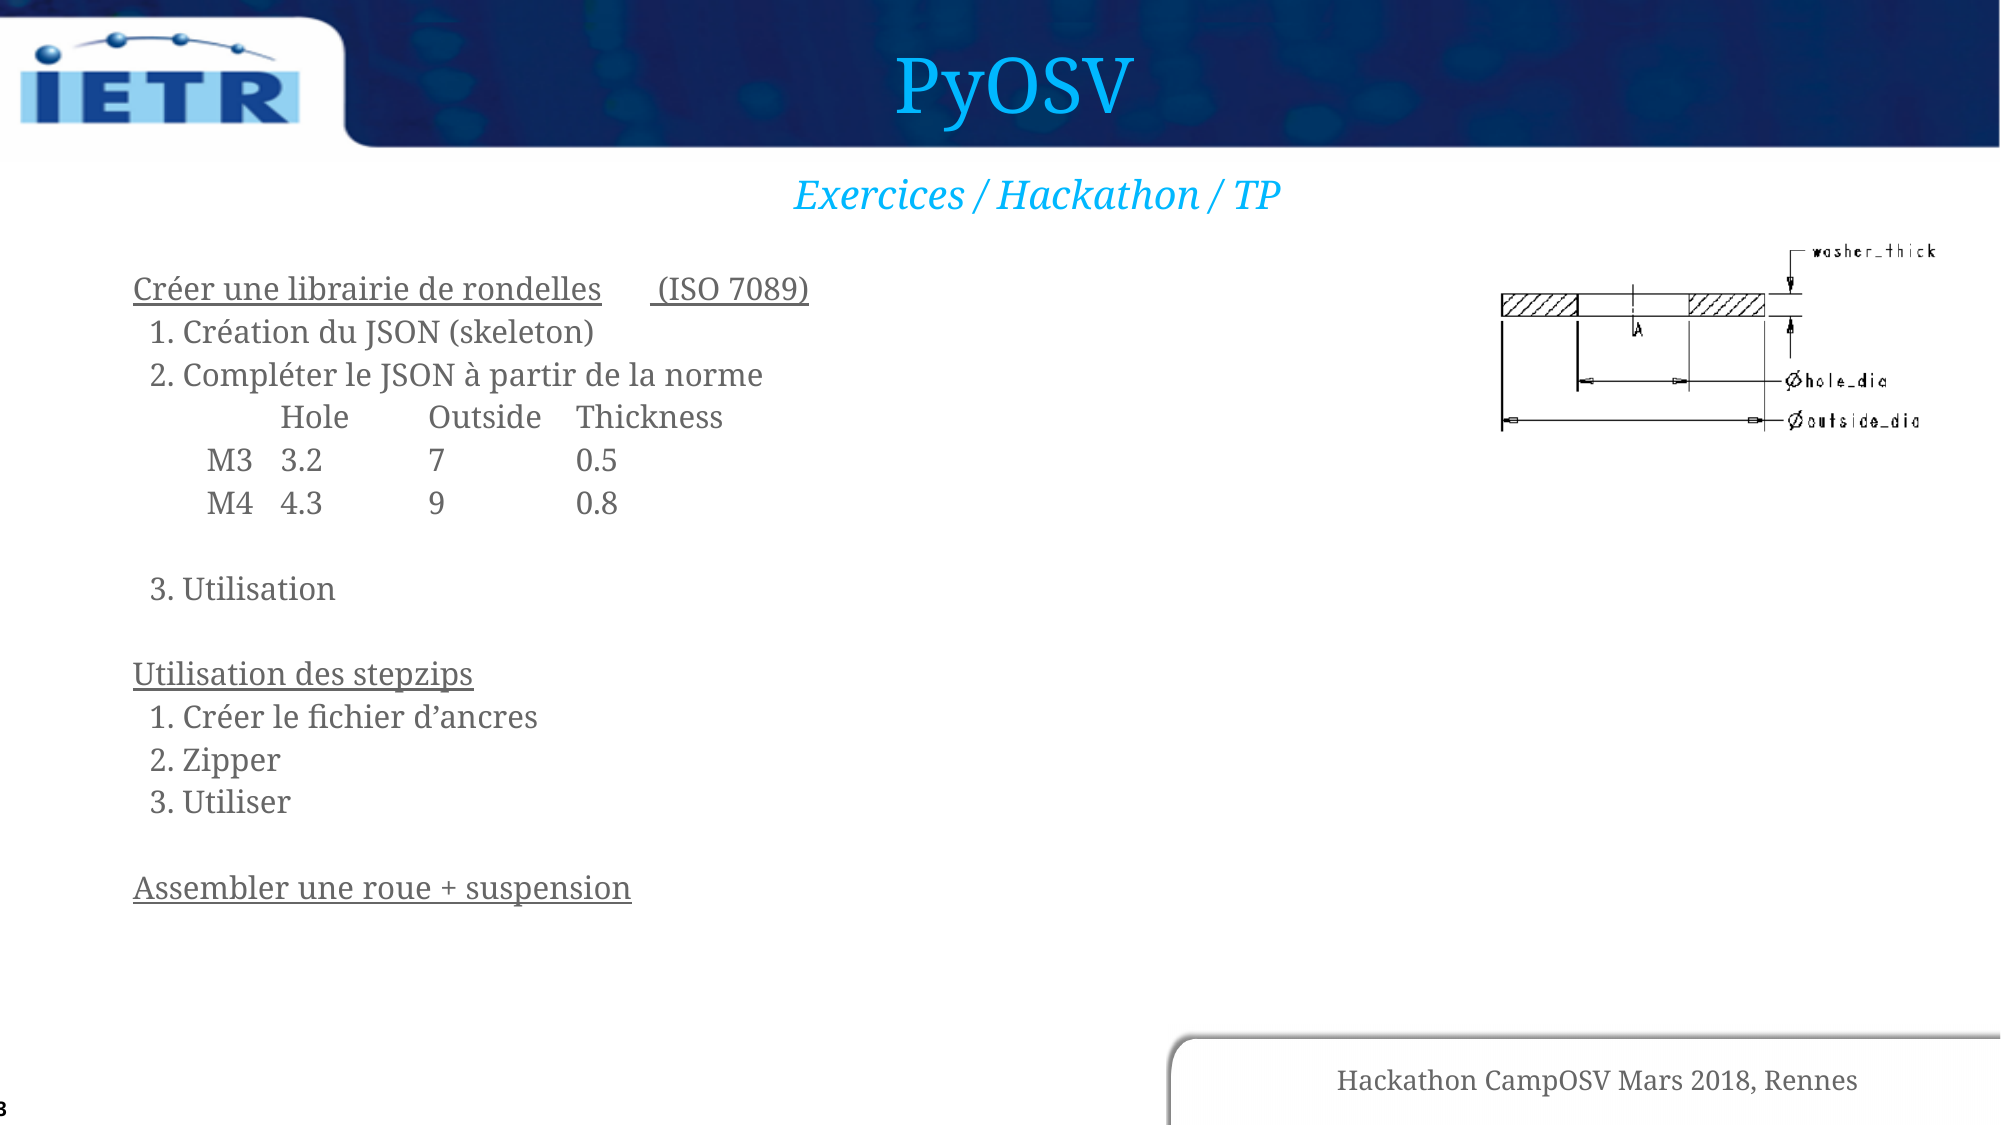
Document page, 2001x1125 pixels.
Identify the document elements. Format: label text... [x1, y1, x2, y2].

text_box Hackathon CampOSV Mars 2018, Rennes [1322, 1069, 1864, 1106]
picture [0, 0, 2000, 165]
text_box Créer une librairie de rondelles (ISO 7089) 1. Création du JSON (skeleton) 2. Compléter le JSON à partir de la norme Hole Outside Thickness M3 3.2 7 0.5 M4 4.3 9 0.8 3. Utilisation Utilisation des stepzips 1. Créer le fichier d’ancres 2. Zipper 3. Utiliser Assembler une roue + suspension [118, 259, 1867, 1069]
picture [1440, 212, 1968, 449]
picture [1166, 1024, 2001, 1125]
text_box PyOSV [879, 23, 1156, 143]
text_box Exercices / Hackathon / TP [779, 159, 1241, 253]
